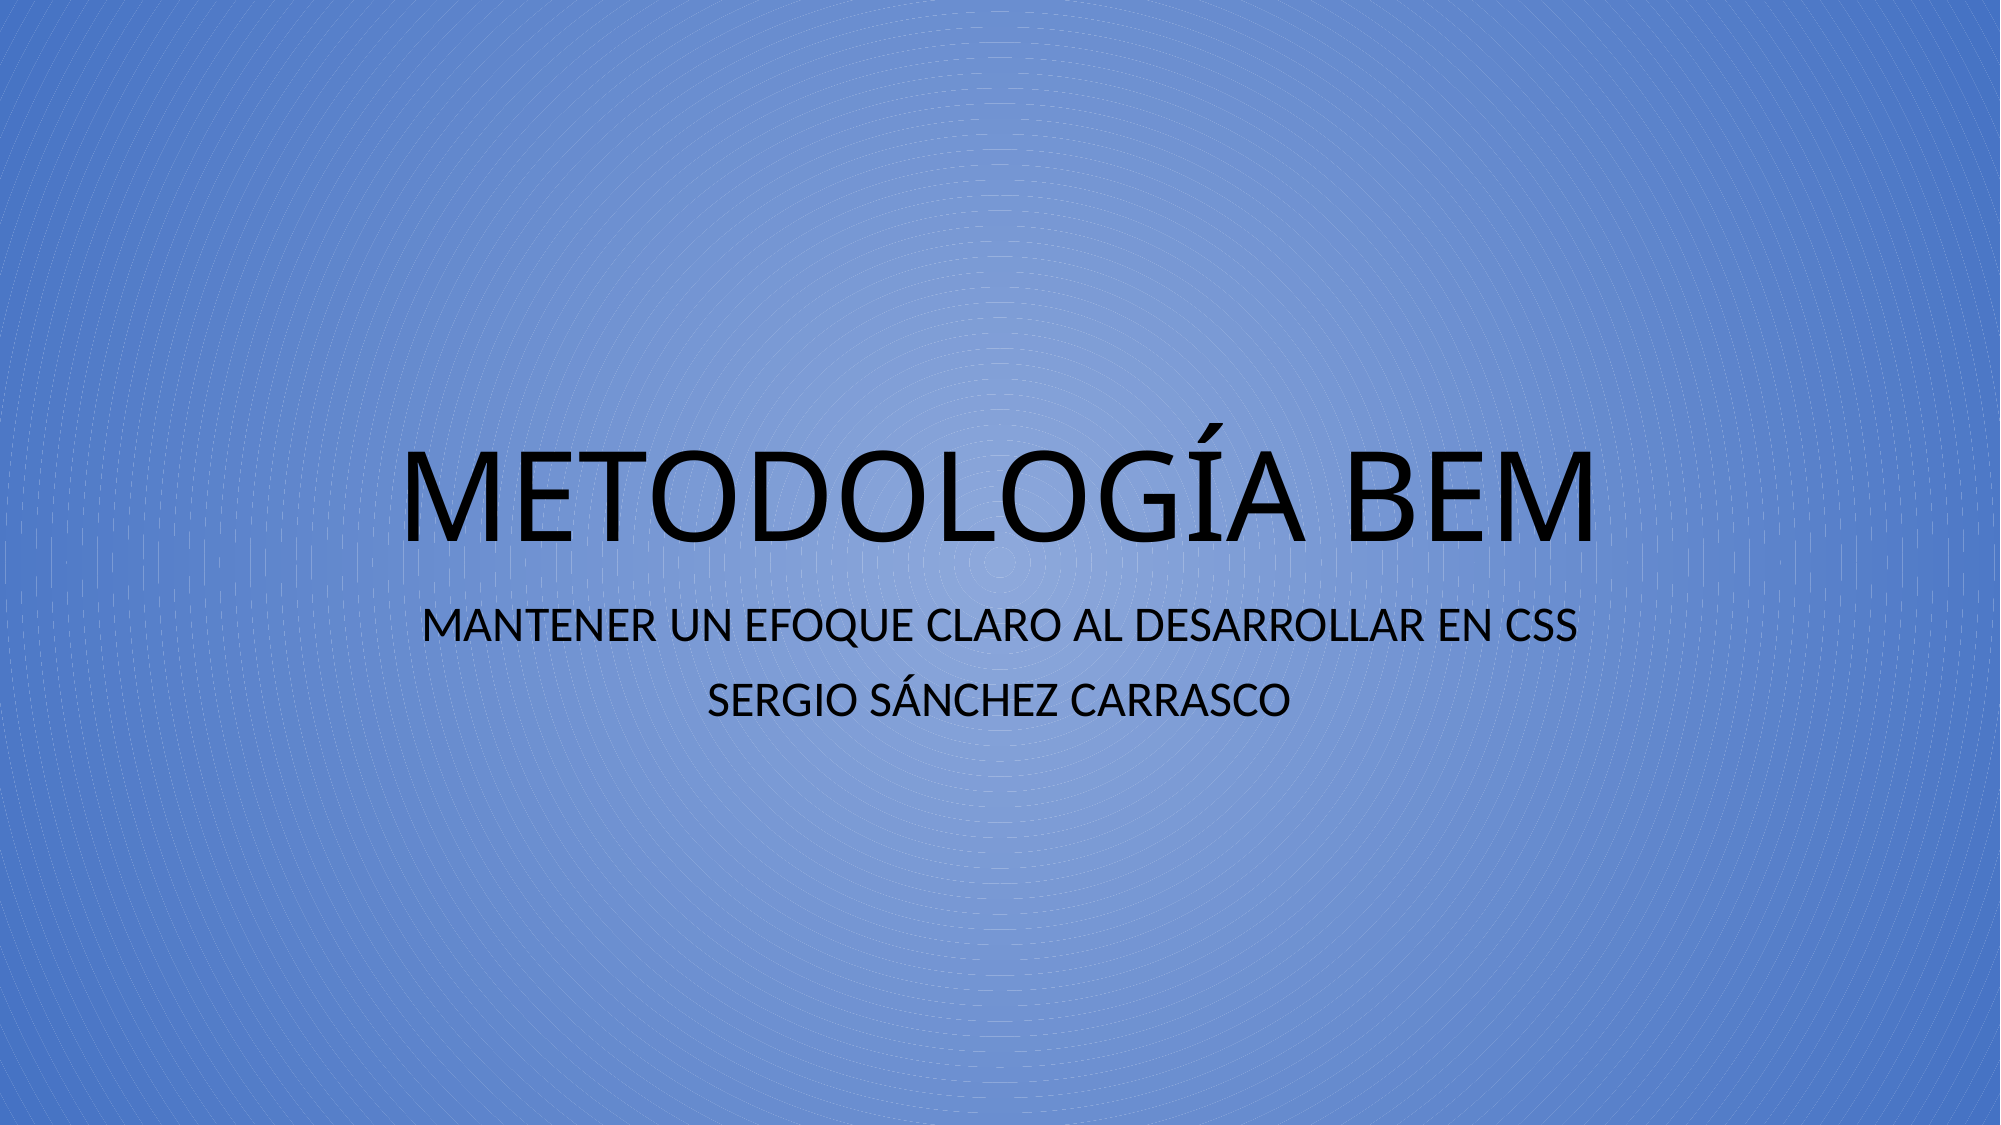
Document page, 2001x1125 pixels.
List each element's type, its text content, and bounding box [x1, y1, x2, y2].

title METODOLOGÍA BEM [249, 184, 1750, 576]
subtitle MANTENER UN EFOQUE CLARO AL DESARROLLAR EN CSS SERGIO SÁNCHEZ CARRASCO [249, 590, 1750, 863]
